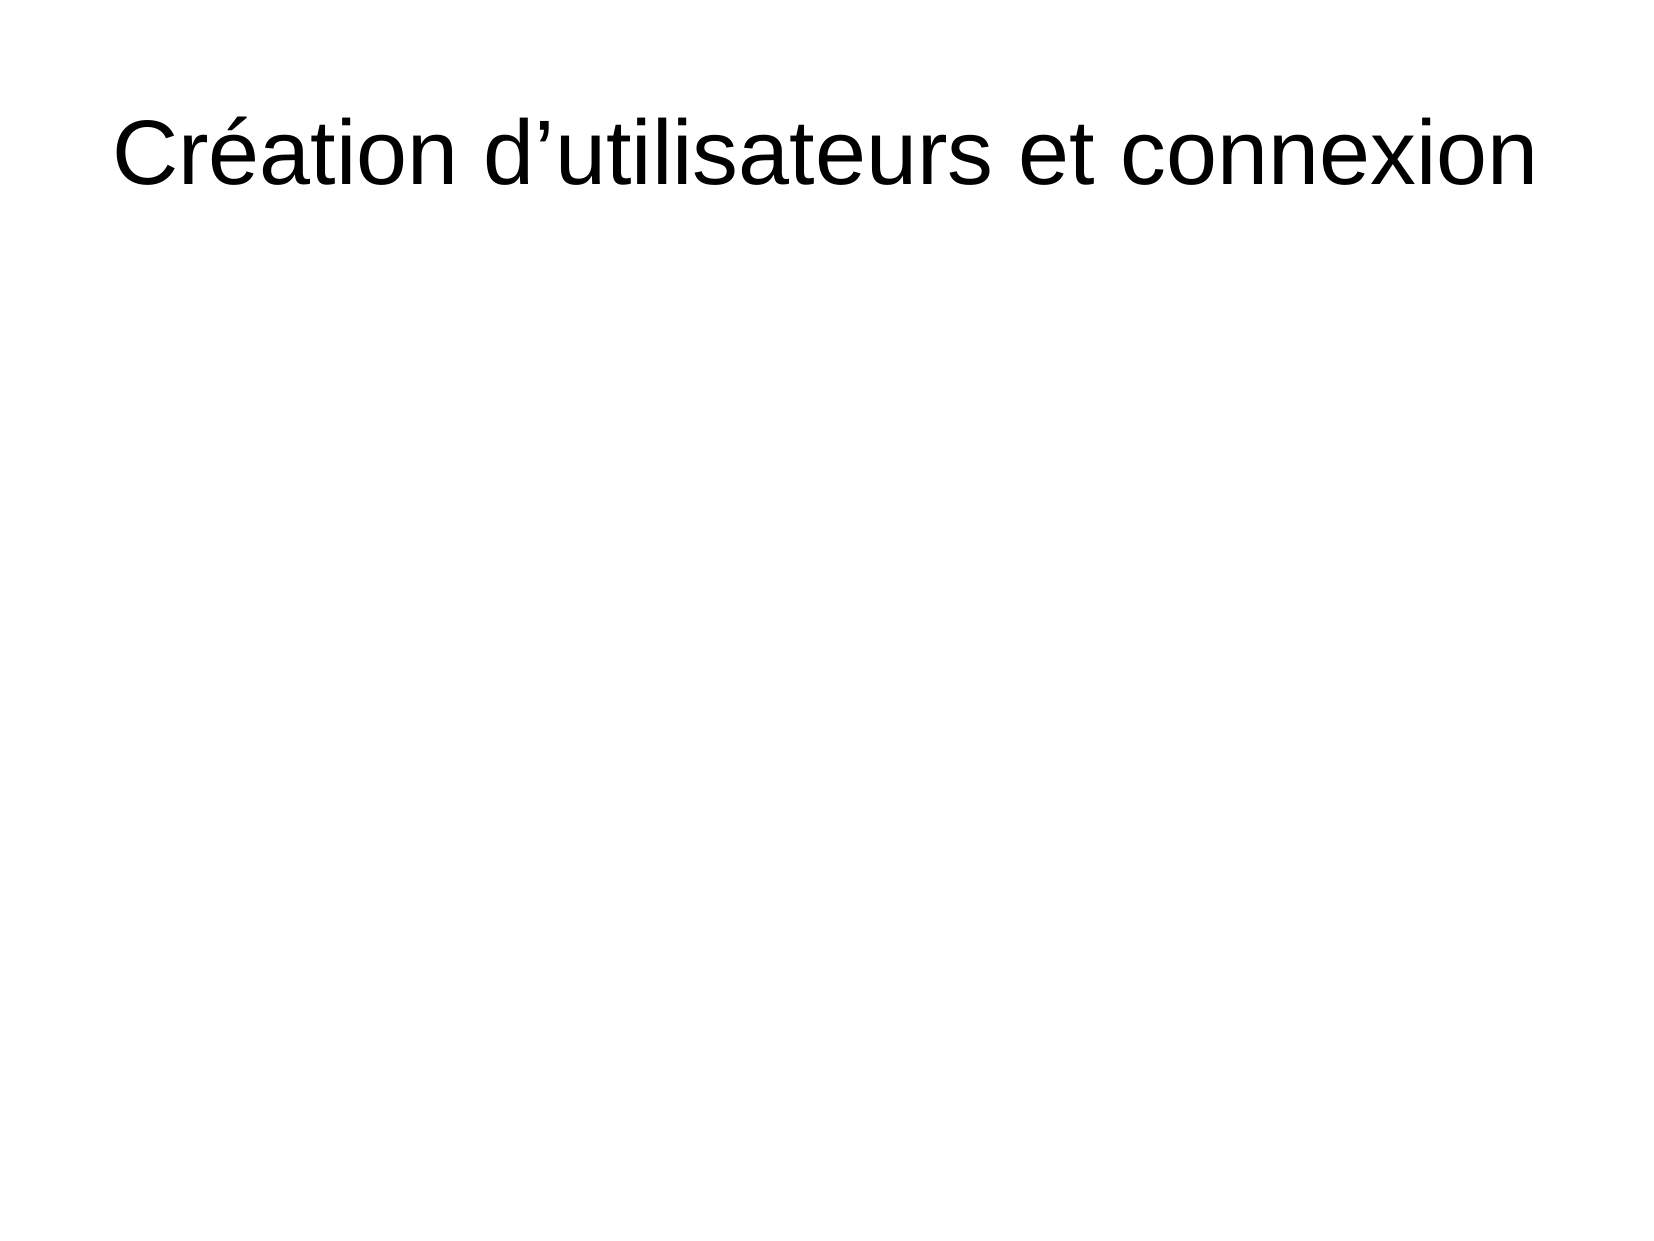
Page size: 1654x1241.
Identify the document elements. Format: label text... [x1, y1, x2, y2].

title Création d’utilisateurs et connexion [82, 49, 1571, 257]
